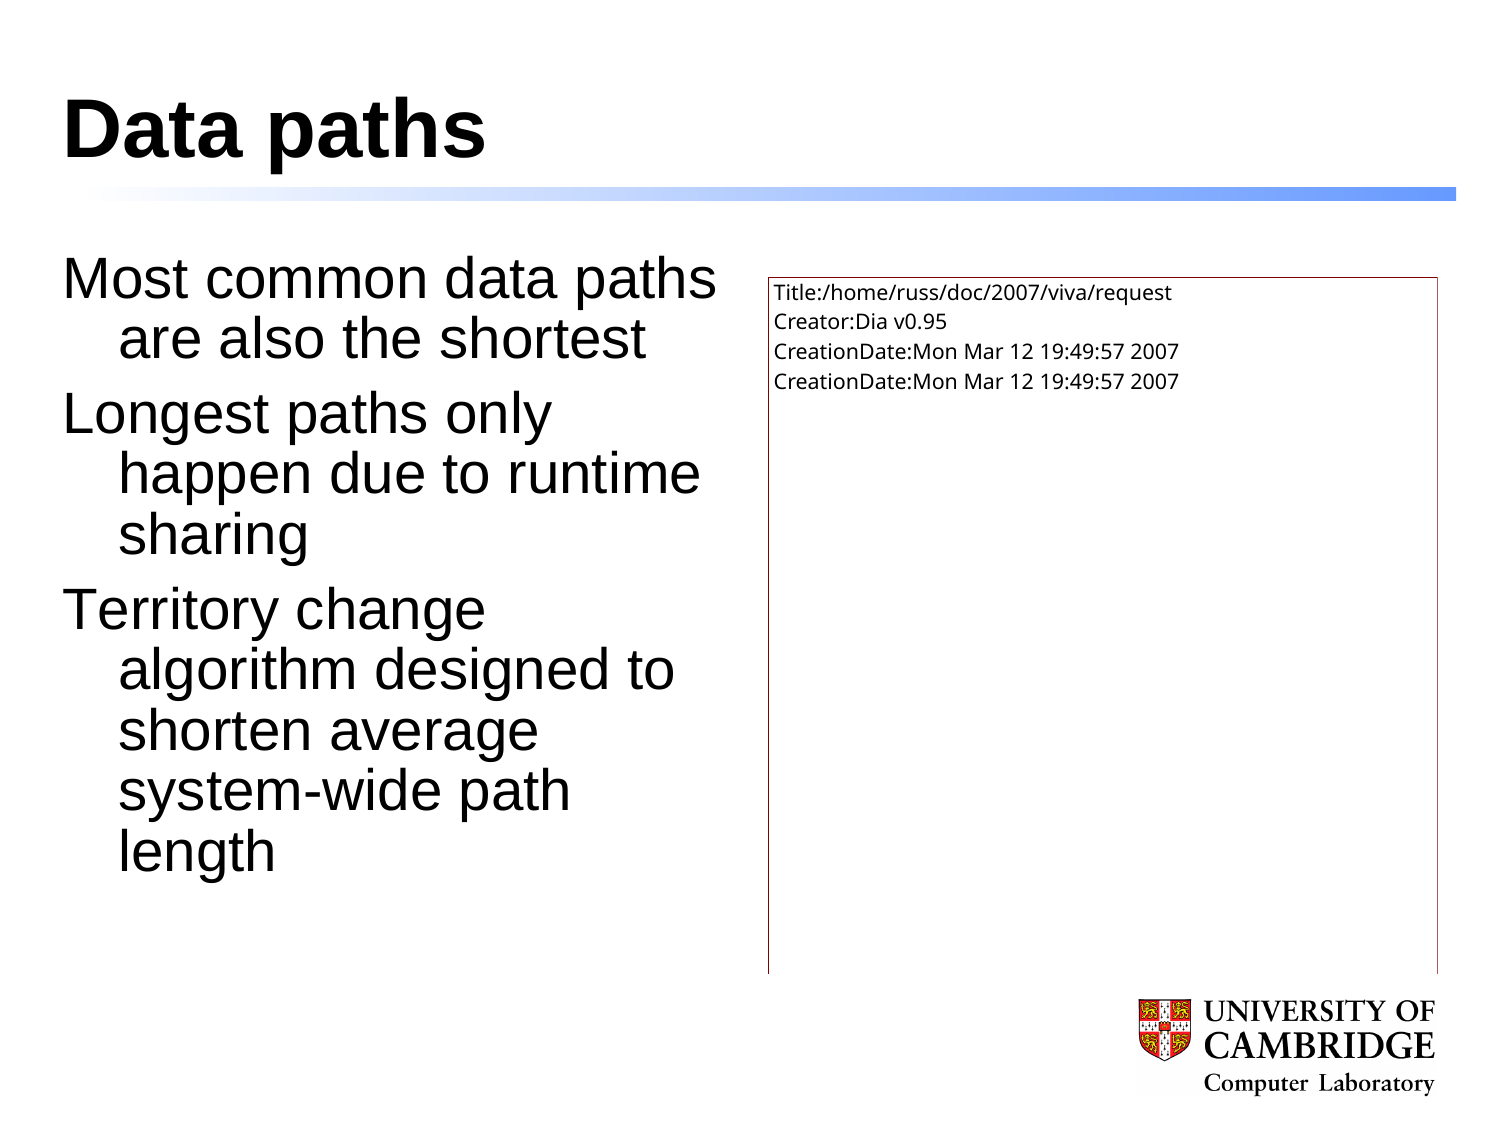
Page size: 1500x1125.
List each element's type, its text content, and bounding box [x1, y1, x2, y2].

title Data paths [62, 37, 1438, 225]
picture [1137, 999, 1437, 1098]
picture [766, 276, 1438, 974]
list Most common data paths are also the shortest Longest paths only happen due to runtime sharing Territory change algorithm designed to shorten average system-wide path length [62, 249, 734, 1000]
